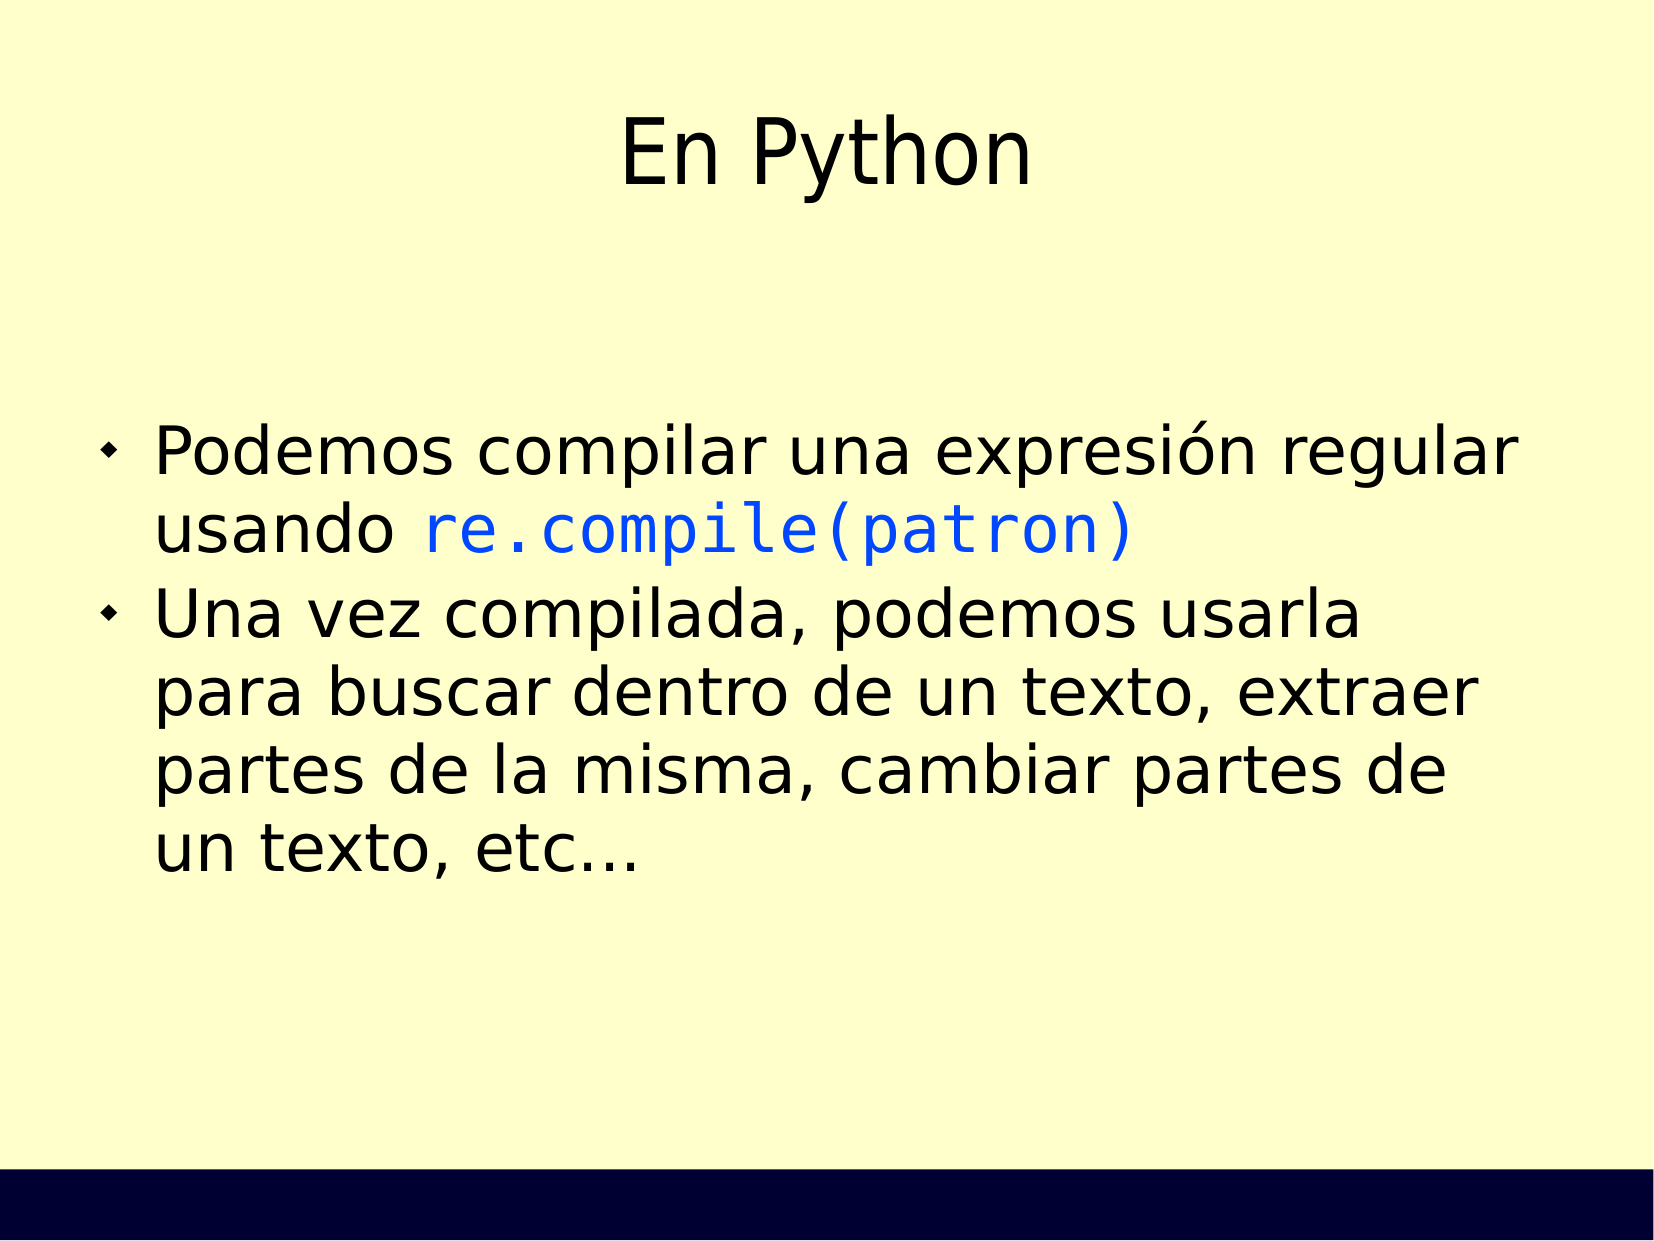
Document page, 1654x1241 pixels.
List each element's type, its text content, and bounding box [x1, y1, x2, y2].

list Podemos compilar una expresión regular usando re.compile(patron) Una vez compilada, podemos usarla para buscar dentro de un texto, extraer partes de la misma, cambiar partes de un texto, etc... [82, 290, 1538, 1010]
title En Python [82, 49, 1571, 257]
